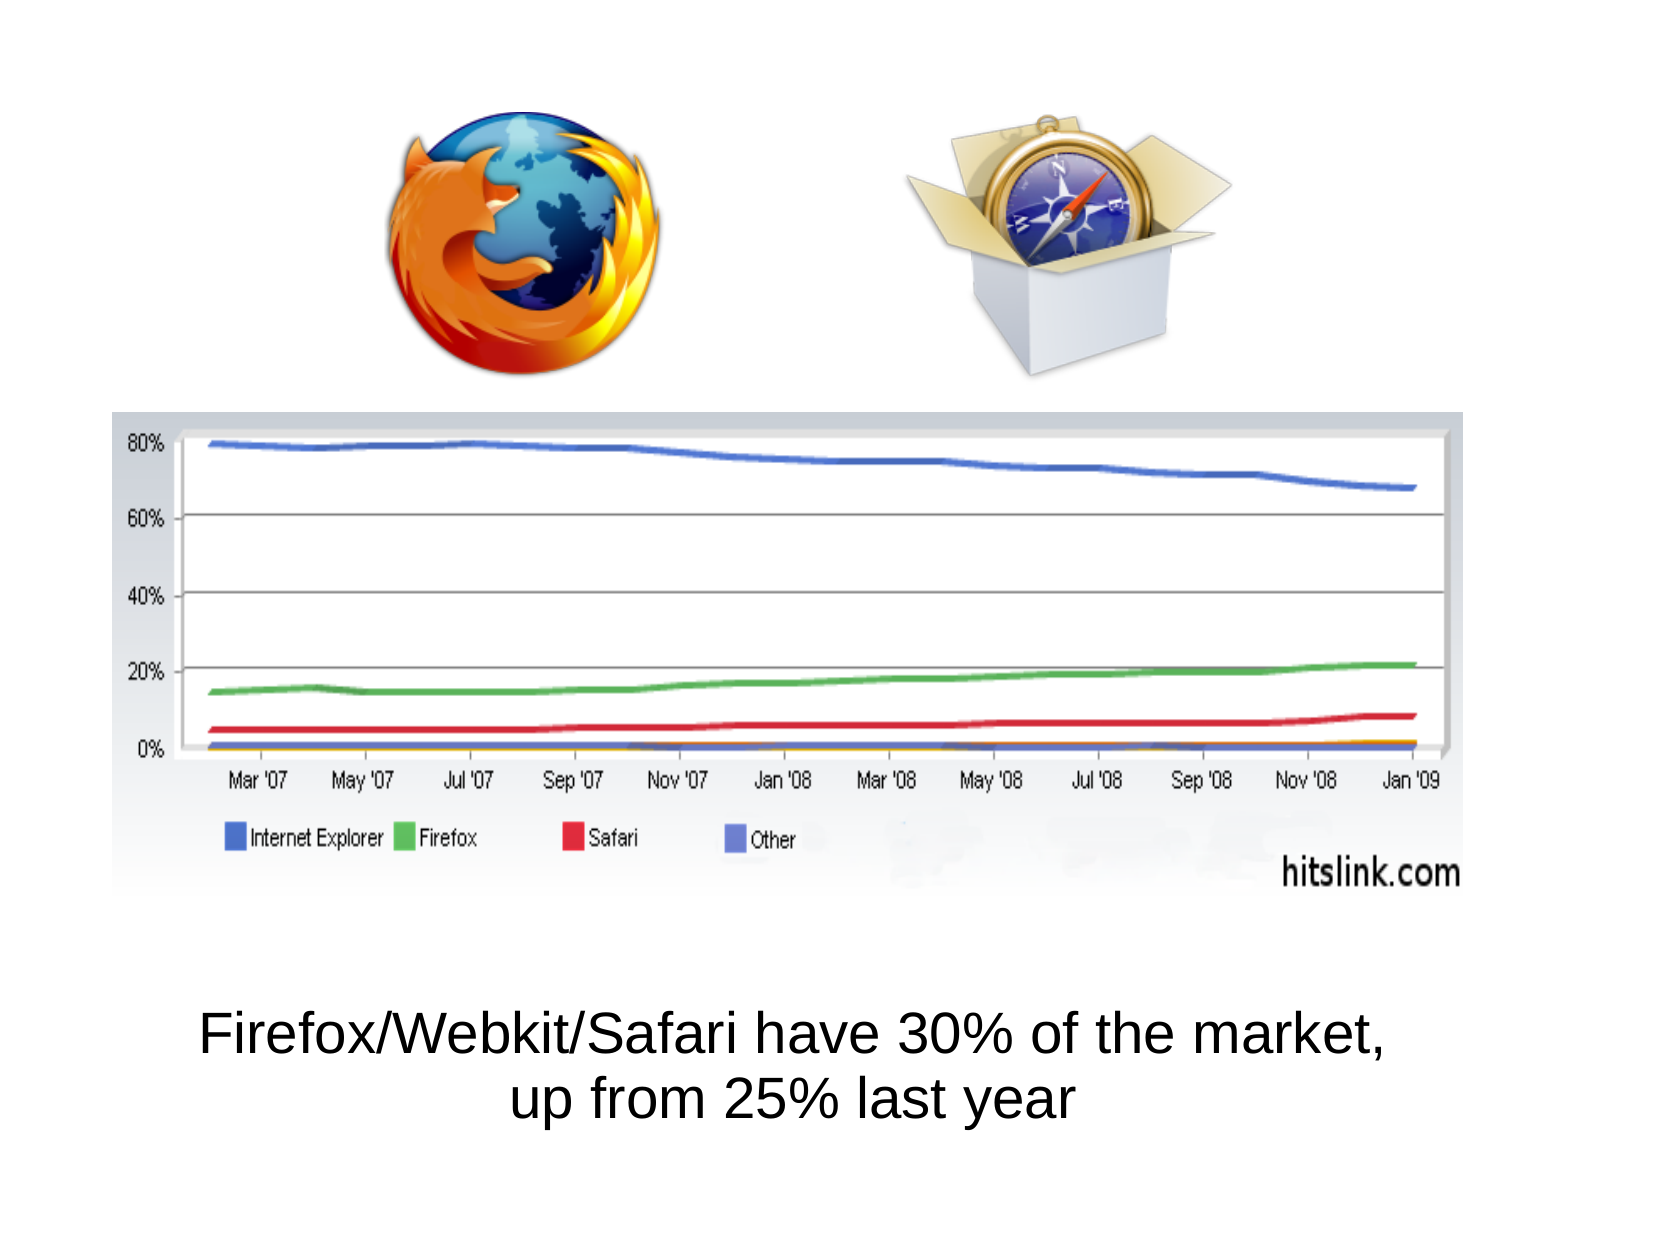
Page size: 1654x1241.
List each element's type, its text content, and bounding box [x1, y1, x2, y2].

title Firefox/Webkit/Safari have 30% of the market, up from 25% last year [49, 936, 1538, 1132]
picture [383, 112, 676, 391]
picture [900, 112, 1236, 385]
picture [112, 412, 1463, 901]
